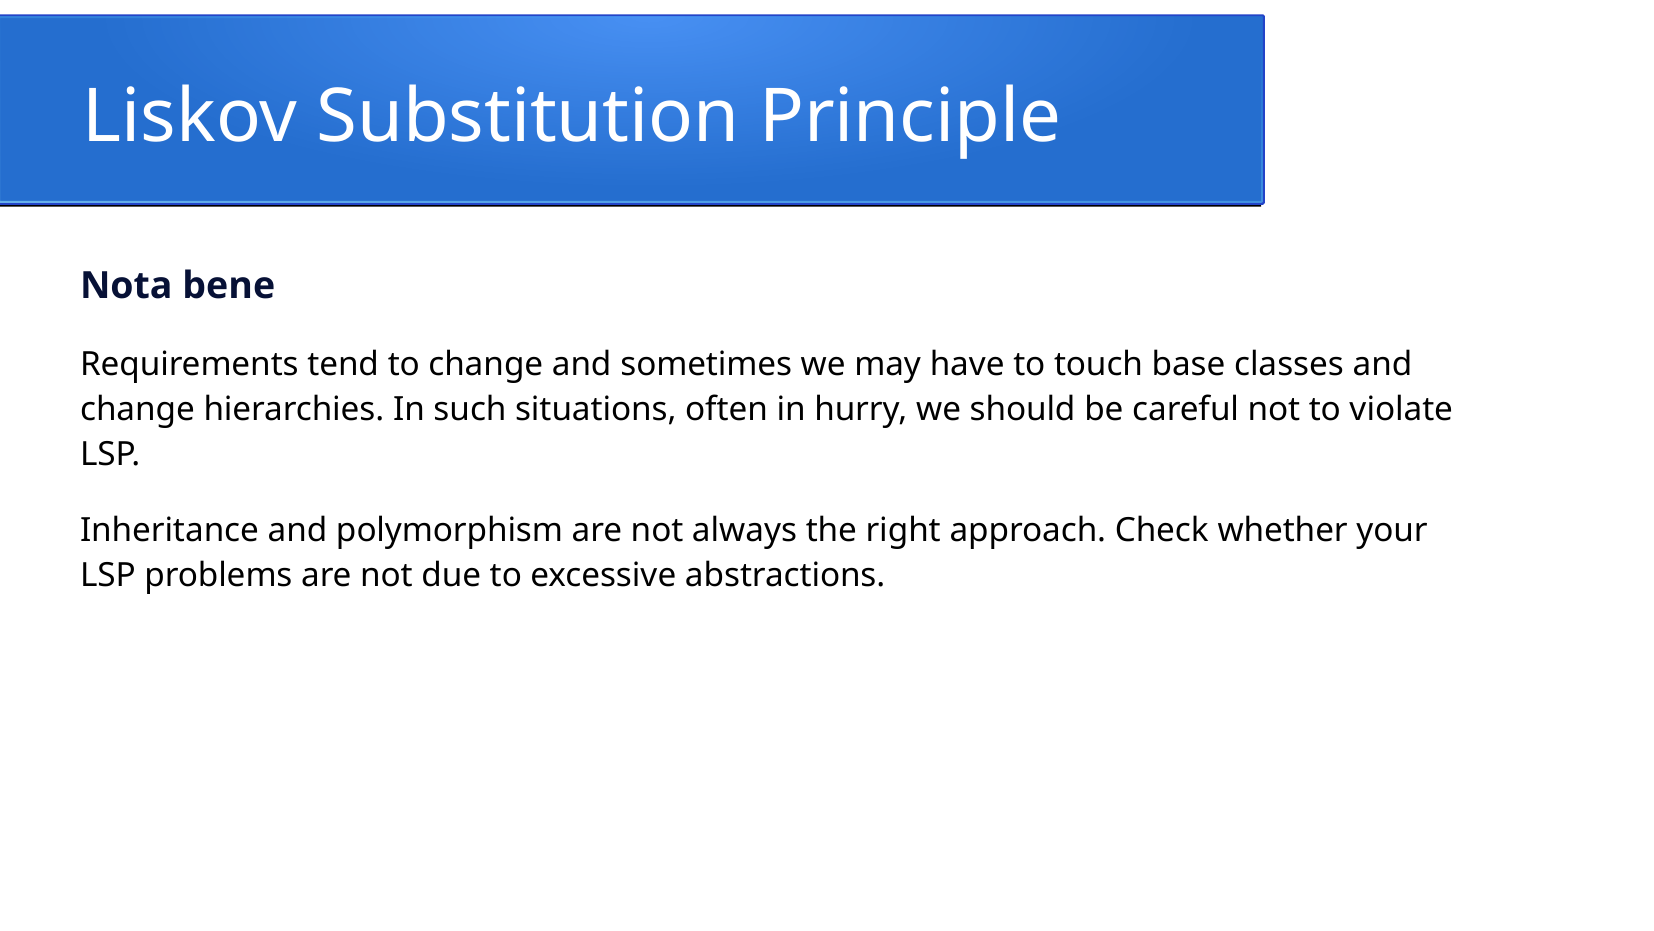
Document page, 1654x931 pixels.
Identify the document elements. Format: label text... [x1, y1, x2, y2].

subtitle Nota bene Requirements tend to change and sometimes we may have to touch base classes and change hierarchies. In such situations, often in hurry, we should be careful not to violate LSP. Inheritance and polymorphism are not always the right approach. Check whether your LSP problems are not due to excessive abstractions. [80, 258, 1486, 672]
title Liskov Substitution Principle [82, 35, 1235, 189]
